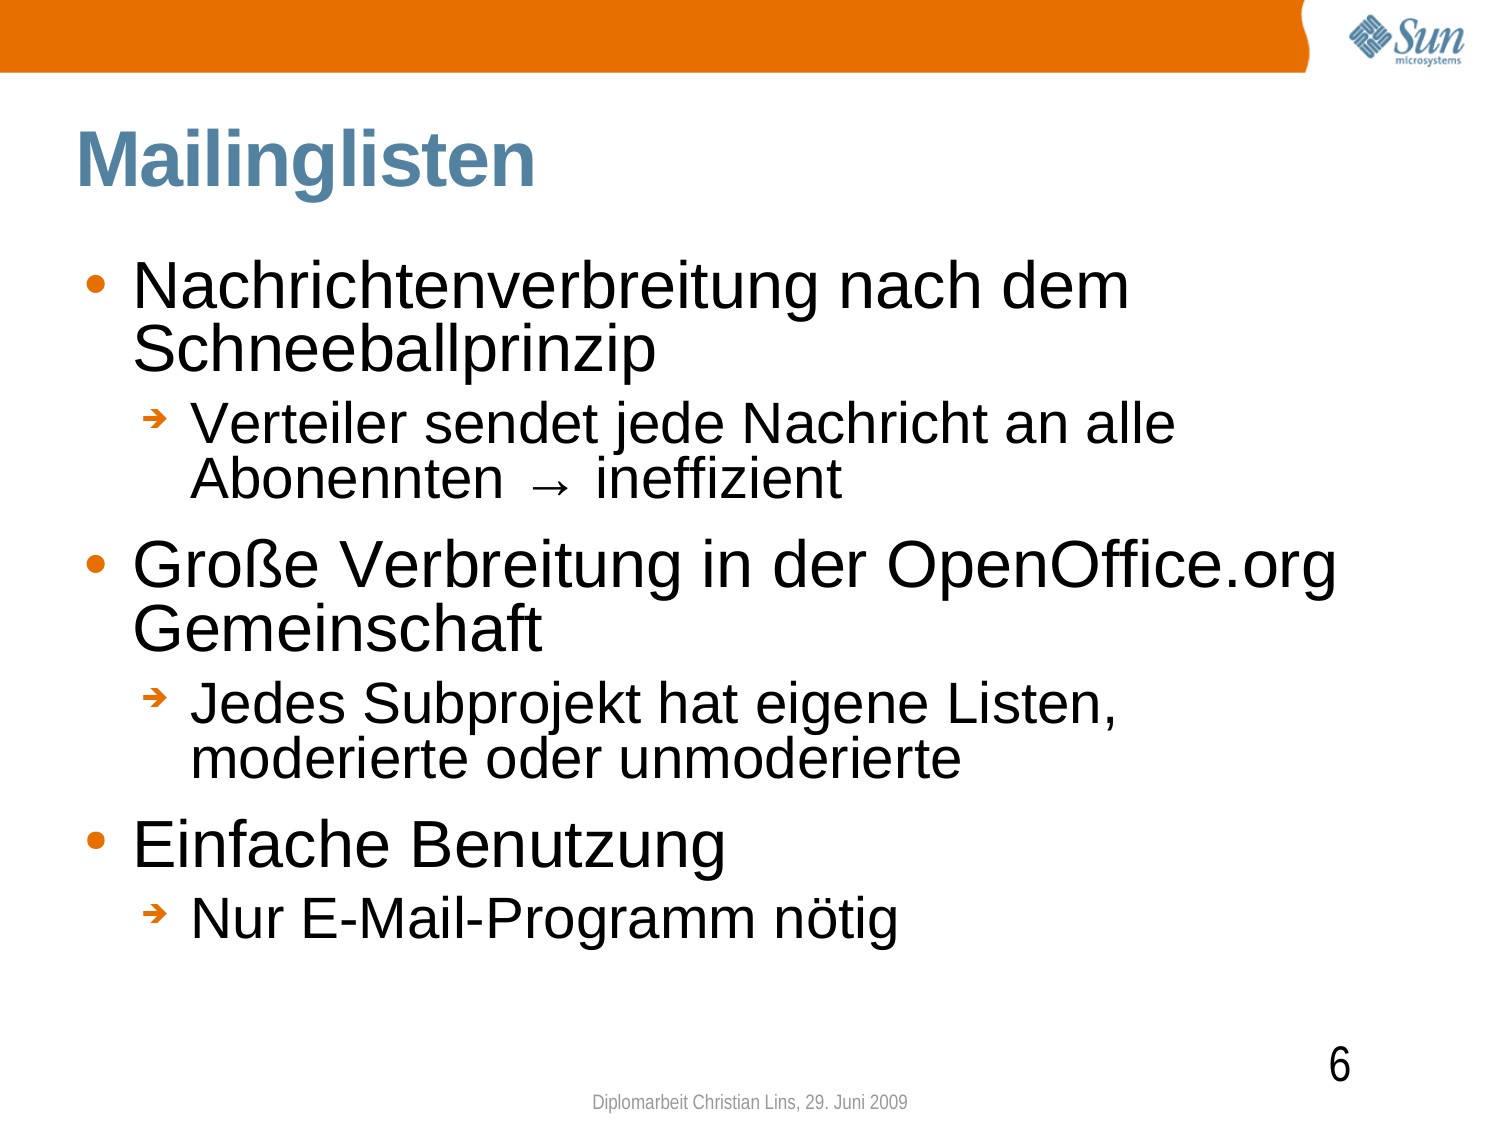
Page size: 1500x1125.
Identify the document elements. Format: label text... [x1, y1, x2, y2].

list Nachrichtenverbreitung nach dem Schneeballprinzip Verteiler sendet jede Nachricht an alle Abonennten → ineffizient Große Verbreitung in der OpenOffice.org Gemeinschaft Jedes Subprojekt hat eigene Listen, moderierte oder unmoderierte Einfache Benutzung Nur E-Mail-Programm nötig [64, 257, 1402, 962]
title Mailinglisten [75, 122, 1438, 228]
picture [0, 0, 1500, 75]
